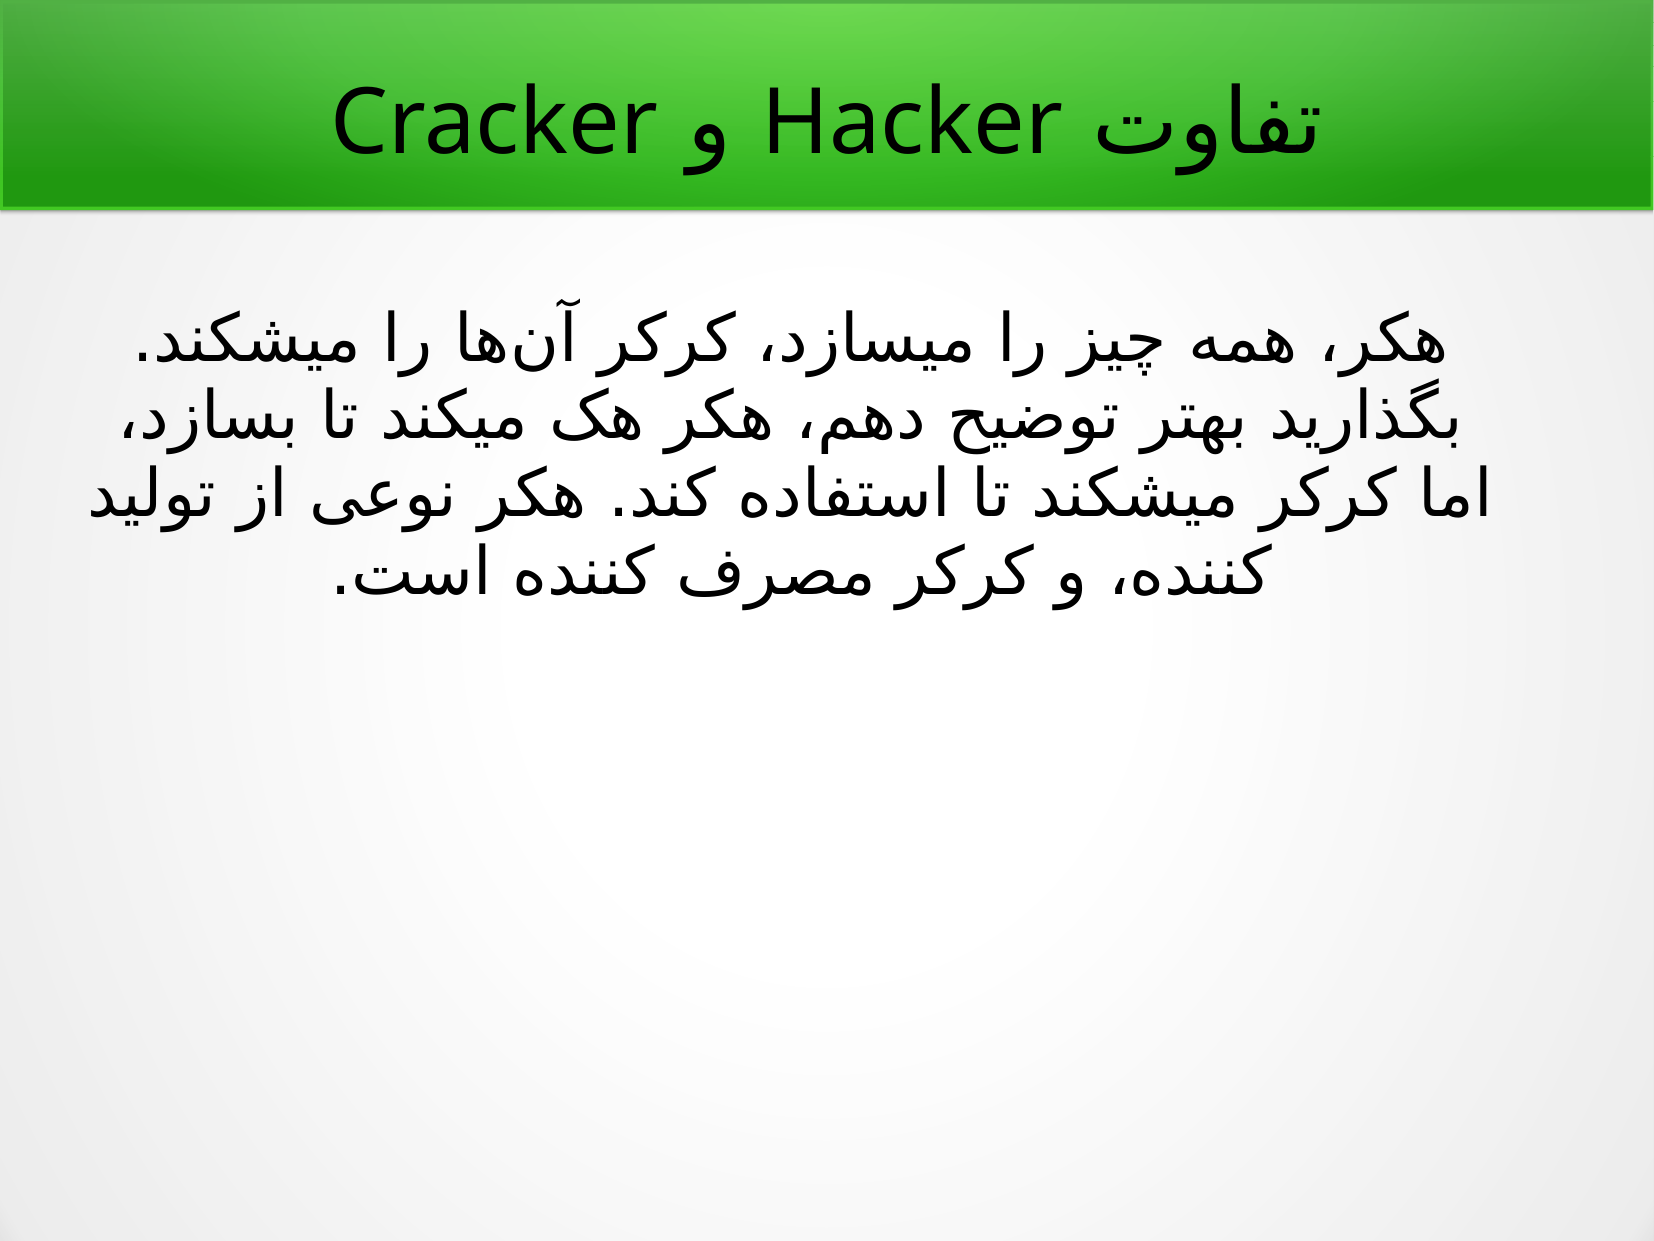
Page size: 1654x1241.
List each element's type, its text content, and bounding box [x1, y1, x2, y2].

list هکر، همه چیز را میسازد، کرکر آن‌ها را میشکند. بگذارید بهتر توضیح دهم، هکر هک میکند تا بسازد، اما کرکر میشکند تا استفاده کند. هکر نوعی از تولید کننده، و کرکر مصرف کننده است. [82, 299, 1571, 1019]
title تفاوت Hacker و Cracker [82, 30, 1571, 206]
